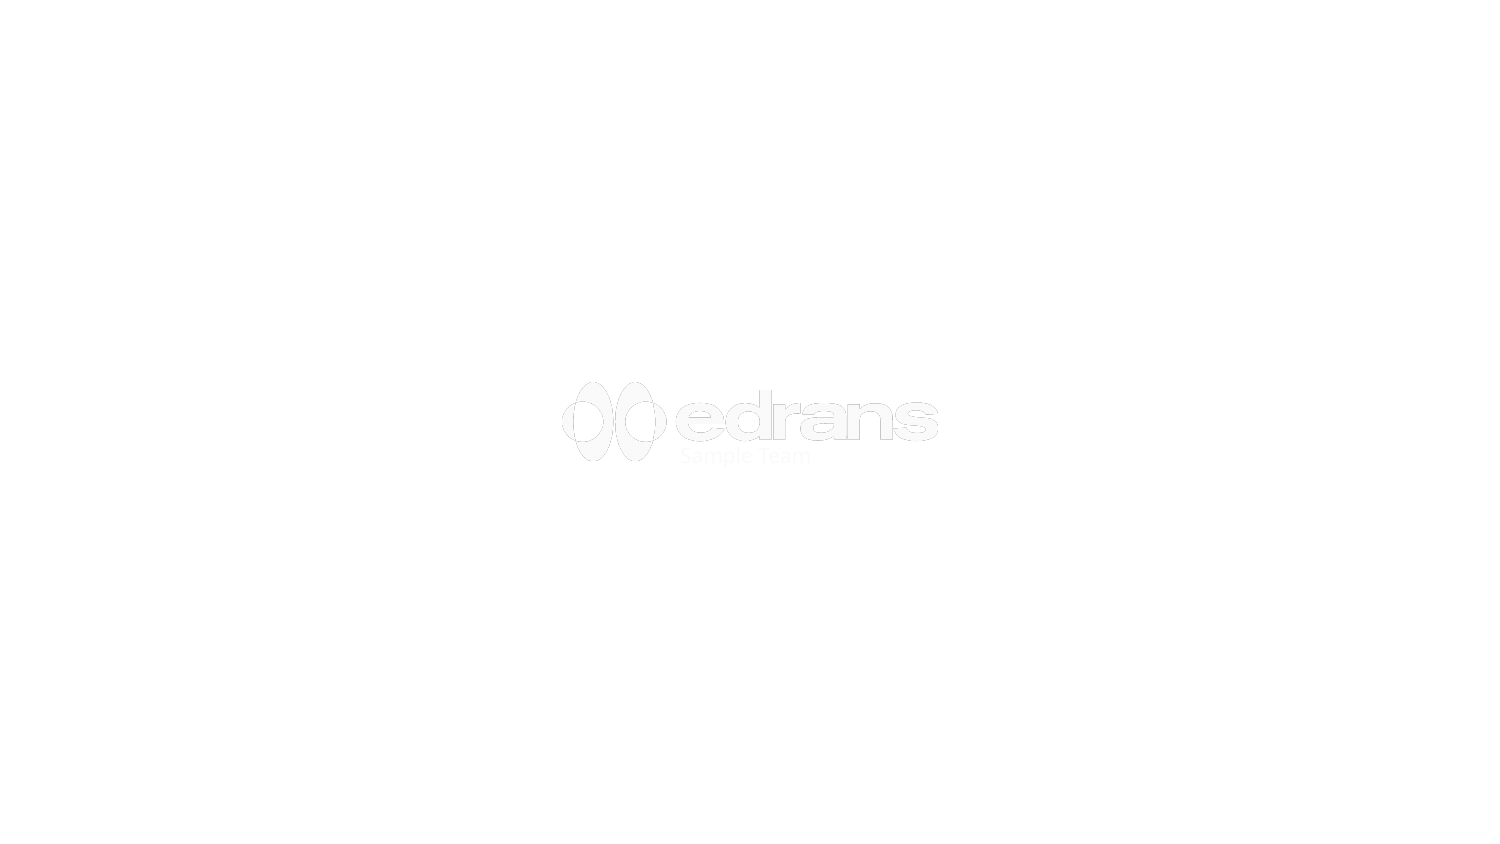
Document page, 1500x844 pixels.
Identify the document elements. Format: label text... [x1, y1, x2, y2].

picture [562, 382, 938, 461]
title Sample Team [680, 384, 973, 526]
